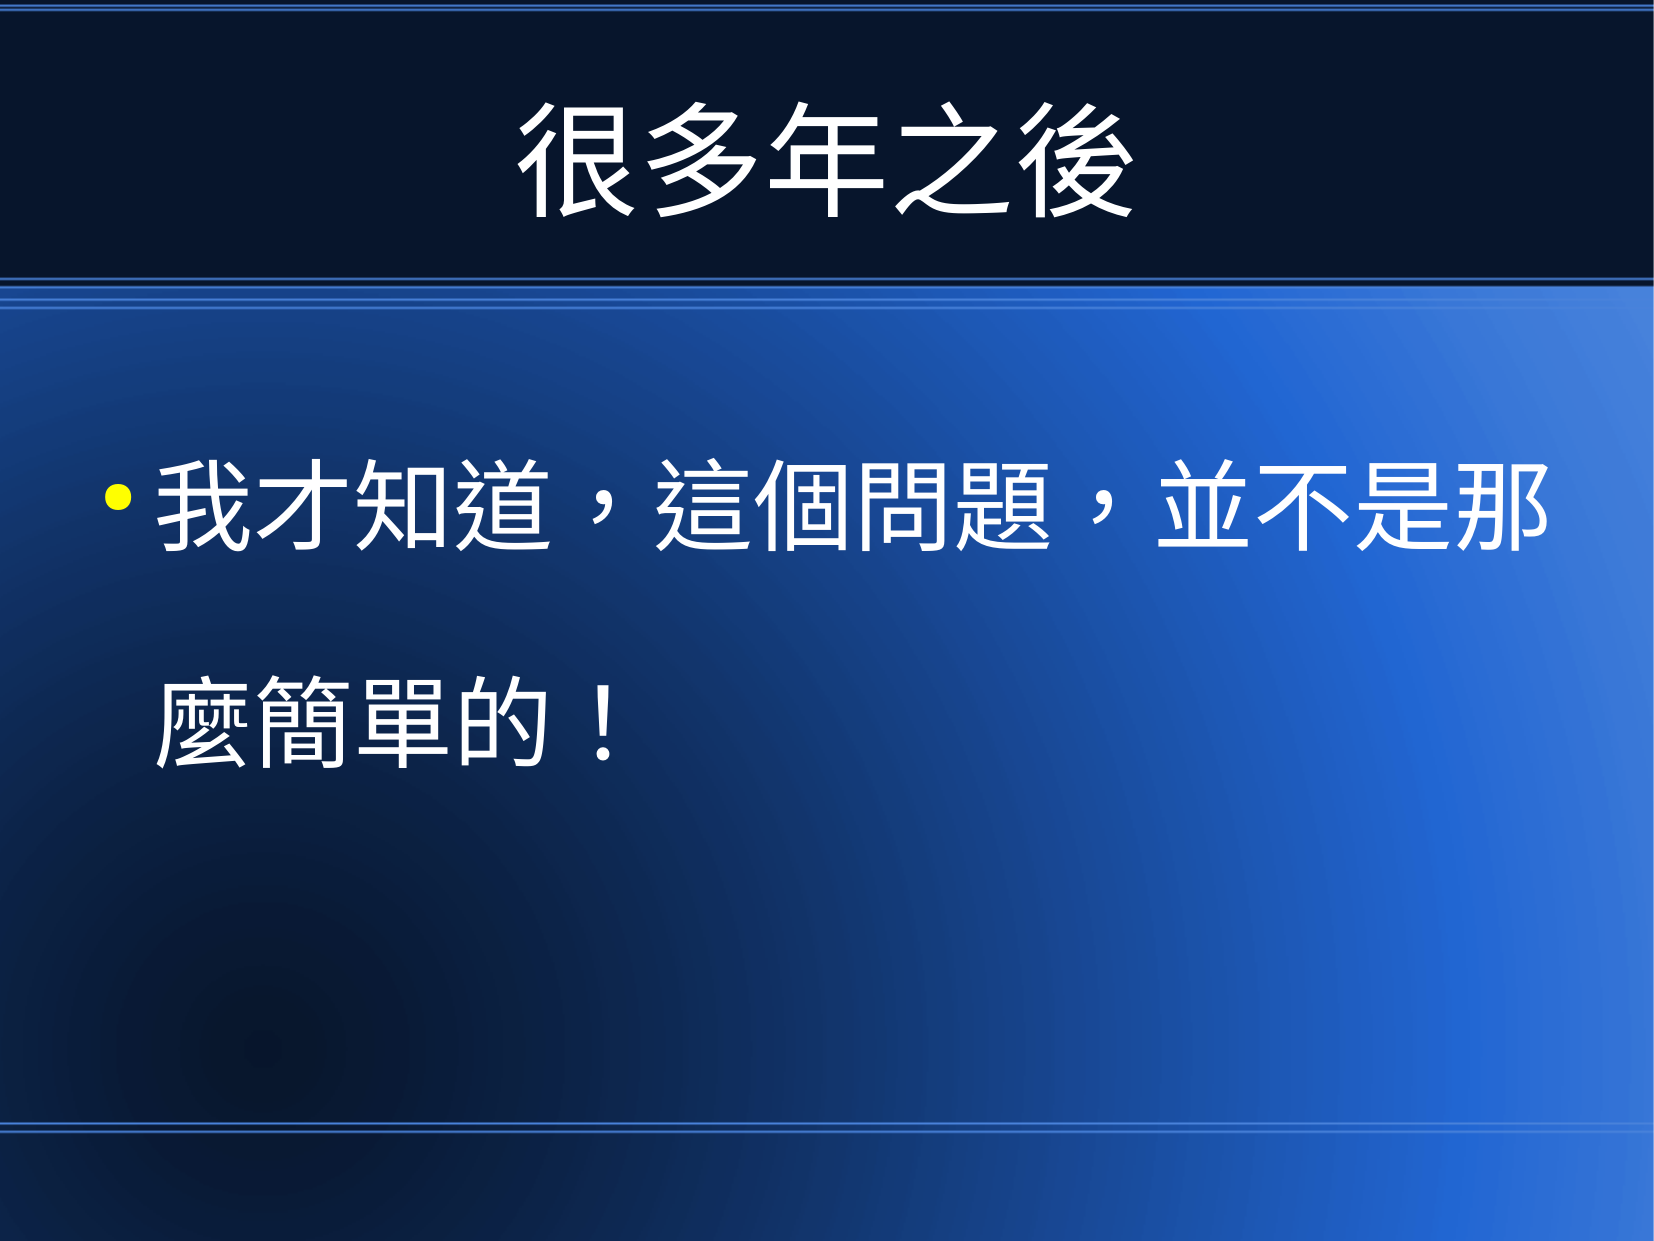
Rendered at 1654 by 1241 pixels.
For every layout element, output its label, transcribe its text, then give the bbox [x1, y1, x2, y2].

title 很多年之後 [82, 49, 1571, 257]
list 我才知道，這個問題，並不是那麼簡單的！ [82, 355, 1571, 1241]
picture [0, 0, 1654, 1241]
